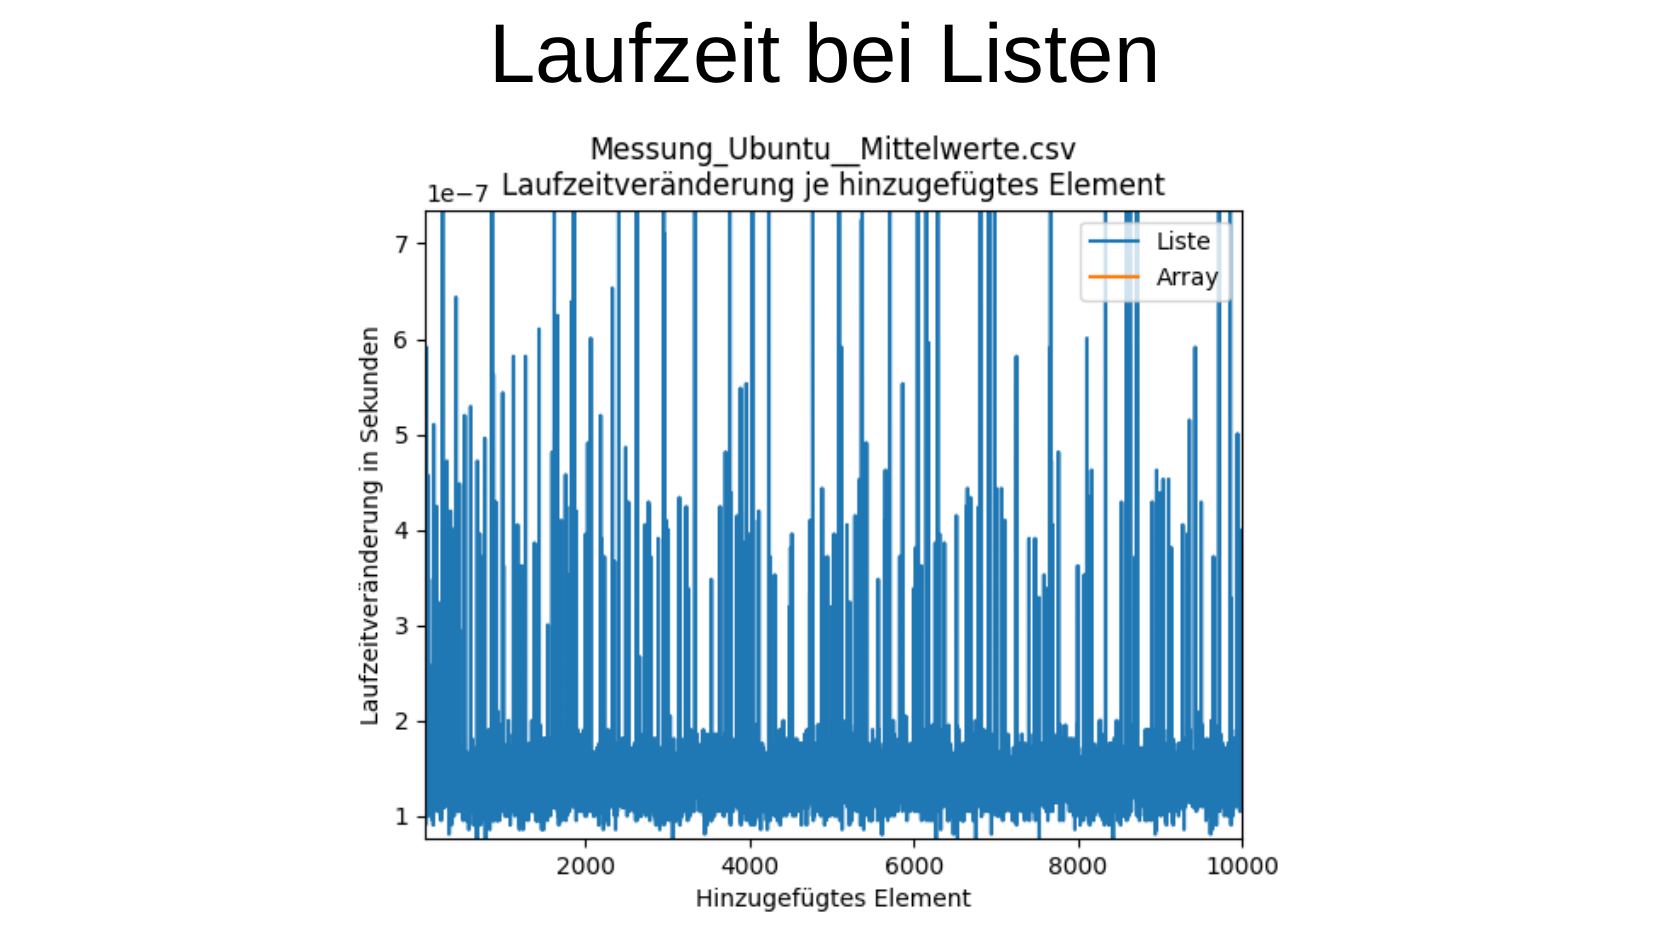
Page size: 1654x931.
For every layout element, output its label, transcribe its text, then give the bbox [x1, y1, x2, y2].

title Laufzeit bei Listen [37, 0, 1613, 147]
picture [262, 112, 1351, 929]
